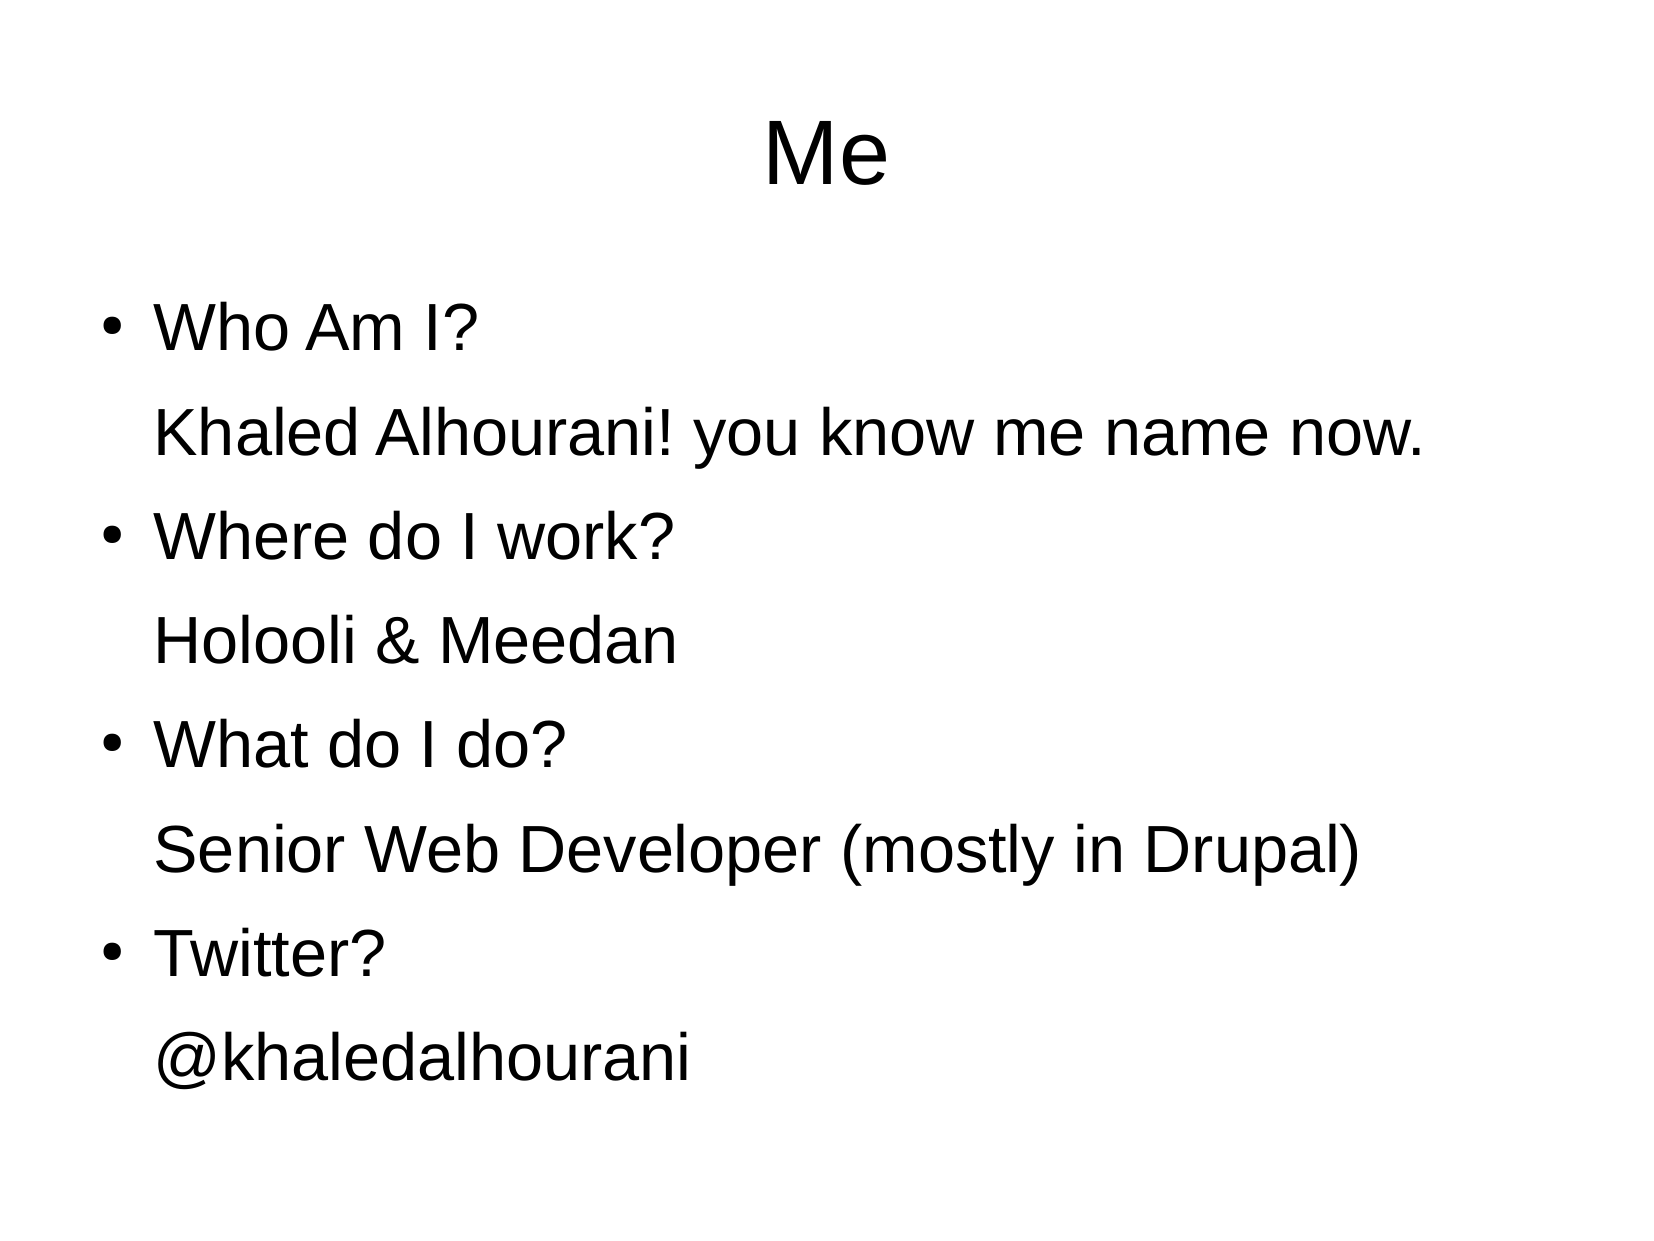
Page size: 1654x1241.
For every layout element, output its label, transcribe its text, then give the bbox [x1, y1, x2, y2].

list Who Am I? Khaled Alhourani! you know me name now. Where do I work? Holooli & Meedan What do I do? Senior Web Developer (mostly in Drupal) Twitter? @khaledalhourani [82, 290, 1571, 1109]
title Me [82, 49, 1571, 257]
